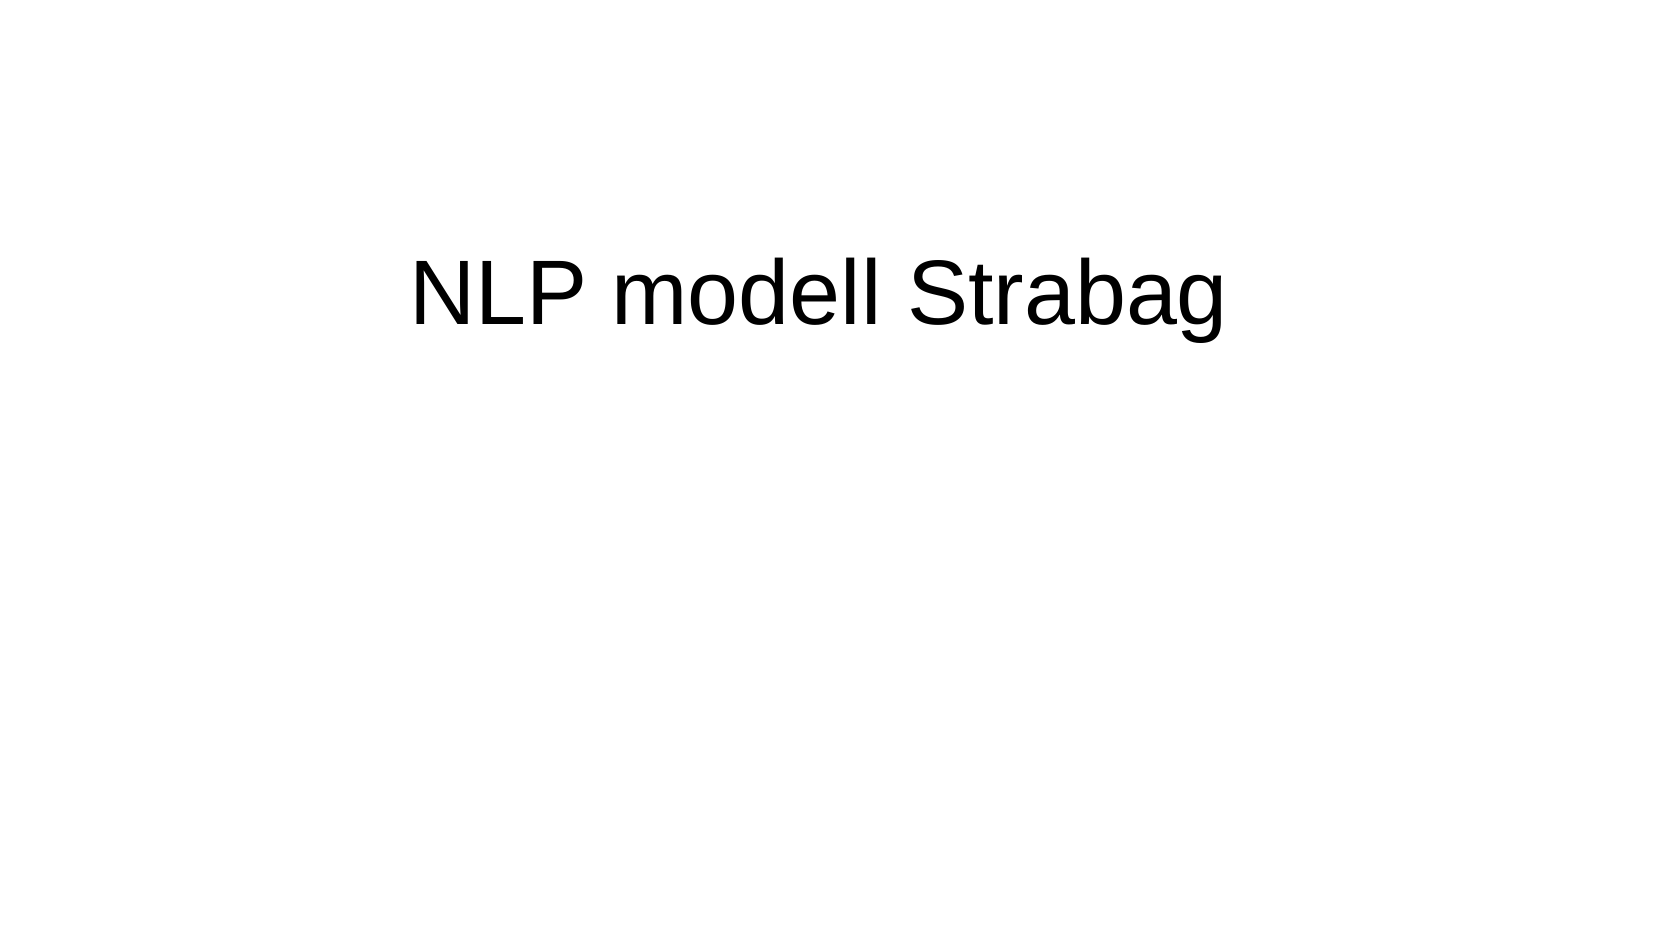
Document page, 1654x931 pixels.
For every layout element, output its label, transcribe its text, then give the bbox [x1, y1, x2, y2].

title NLP modell Strabag [75, 210, 1564, 366]
